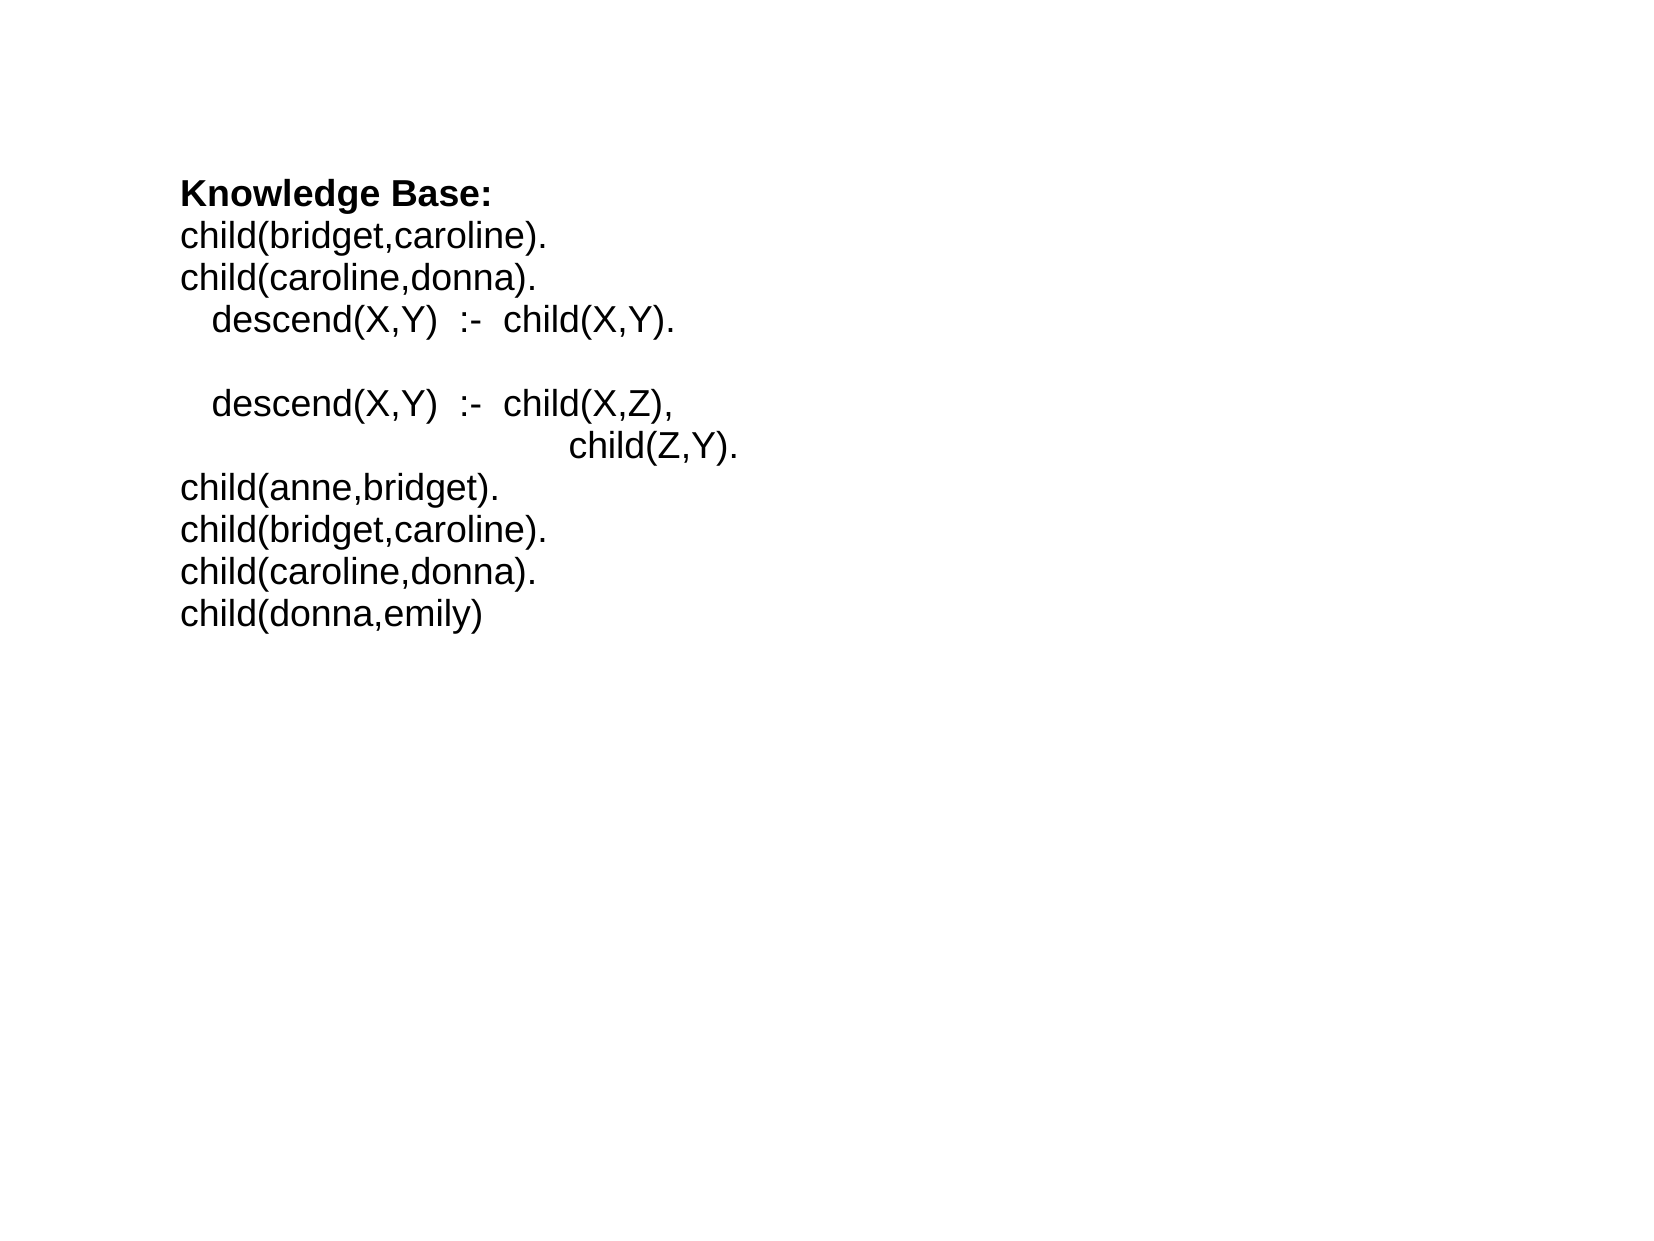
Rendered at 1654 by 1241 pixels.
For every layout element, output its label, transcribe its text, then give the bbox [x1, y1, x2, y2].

text_box Knowledge Base: child(bridget,caroline). child(caroline,donna). descend(X,Y) :- child(X,Y). descend(X,Y) :- child(X,Z), child(Z,Y). child(anne,bridget). child(bridget,caroline). child(caroline,donna). child(donna,emily) [165, 165, 1477, 643]
